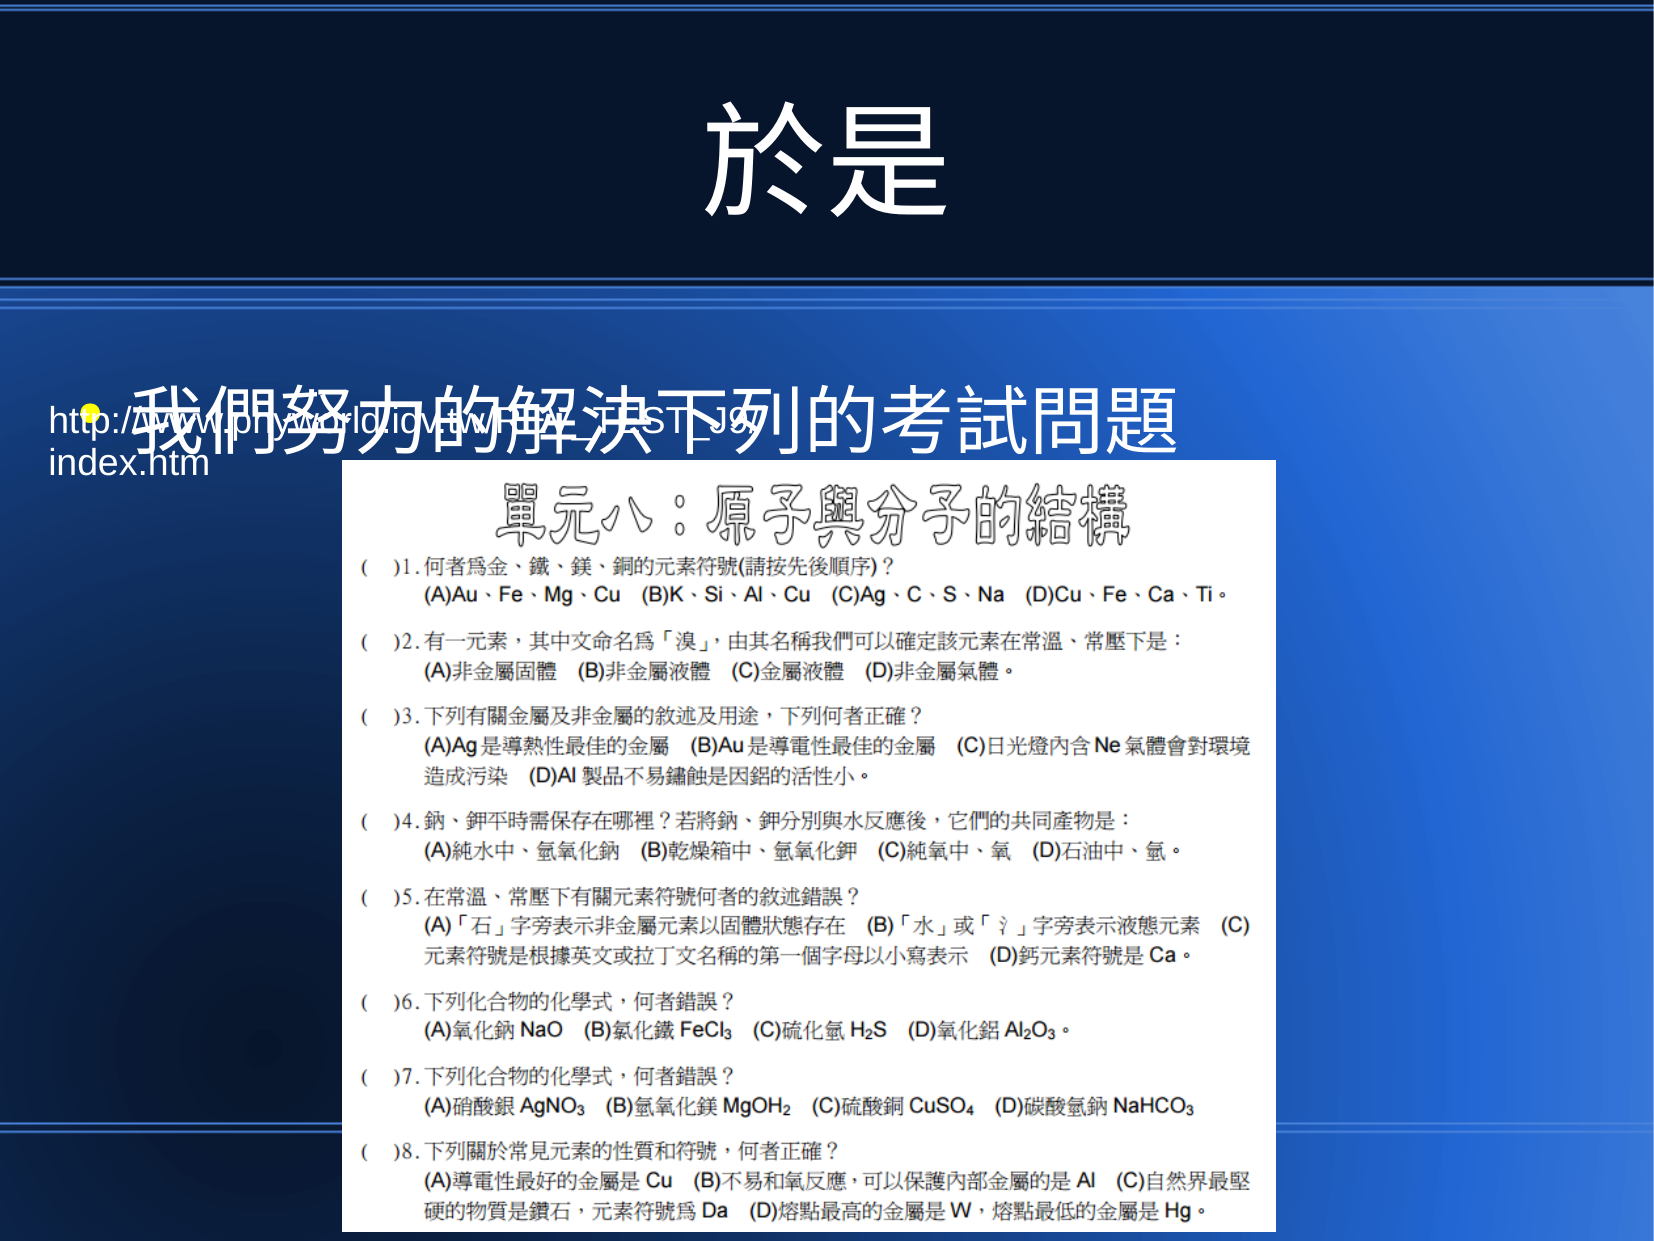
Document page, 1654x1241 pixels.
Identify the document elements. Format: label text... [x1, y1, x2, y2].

picture [342, 460, 1276, 1232]
picture [0, 0, 1654, 1241]
list 我們努力的解決下列的考試問題 [59, 307, 1548, 1241]
title 於是 [82, 49, 1571, 257]
text_box http://www.phyworld.idv.tw/REV_TEST_J9/index.htm [33, 391, 934, 449]
